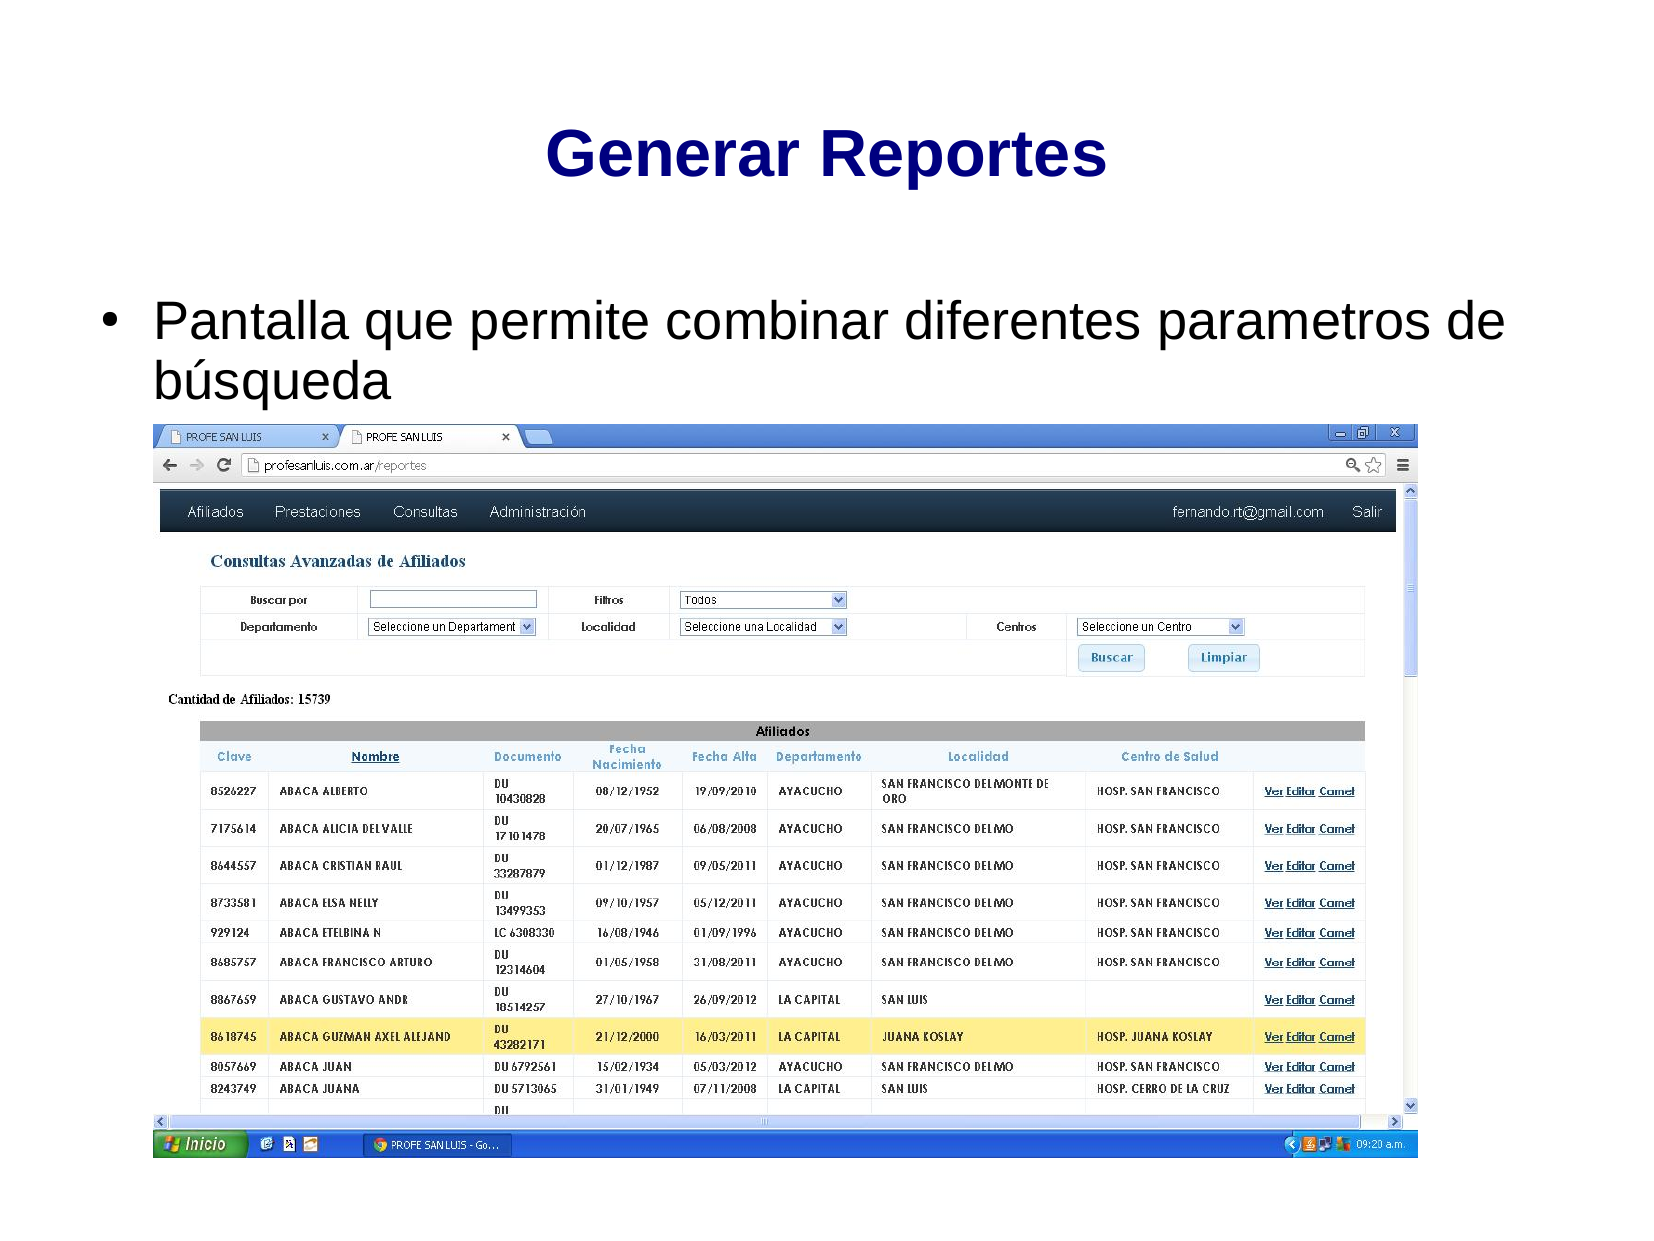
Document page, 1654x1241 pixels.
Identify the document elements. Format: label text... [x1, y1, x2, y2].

picture [153, 424, 1418, 1158]
list Pantalla que permite combinar diferentes parametros de búsqueda [82, 290, 1538, 1010]
title Generar Reportes [82, 49, 1571, 257]
